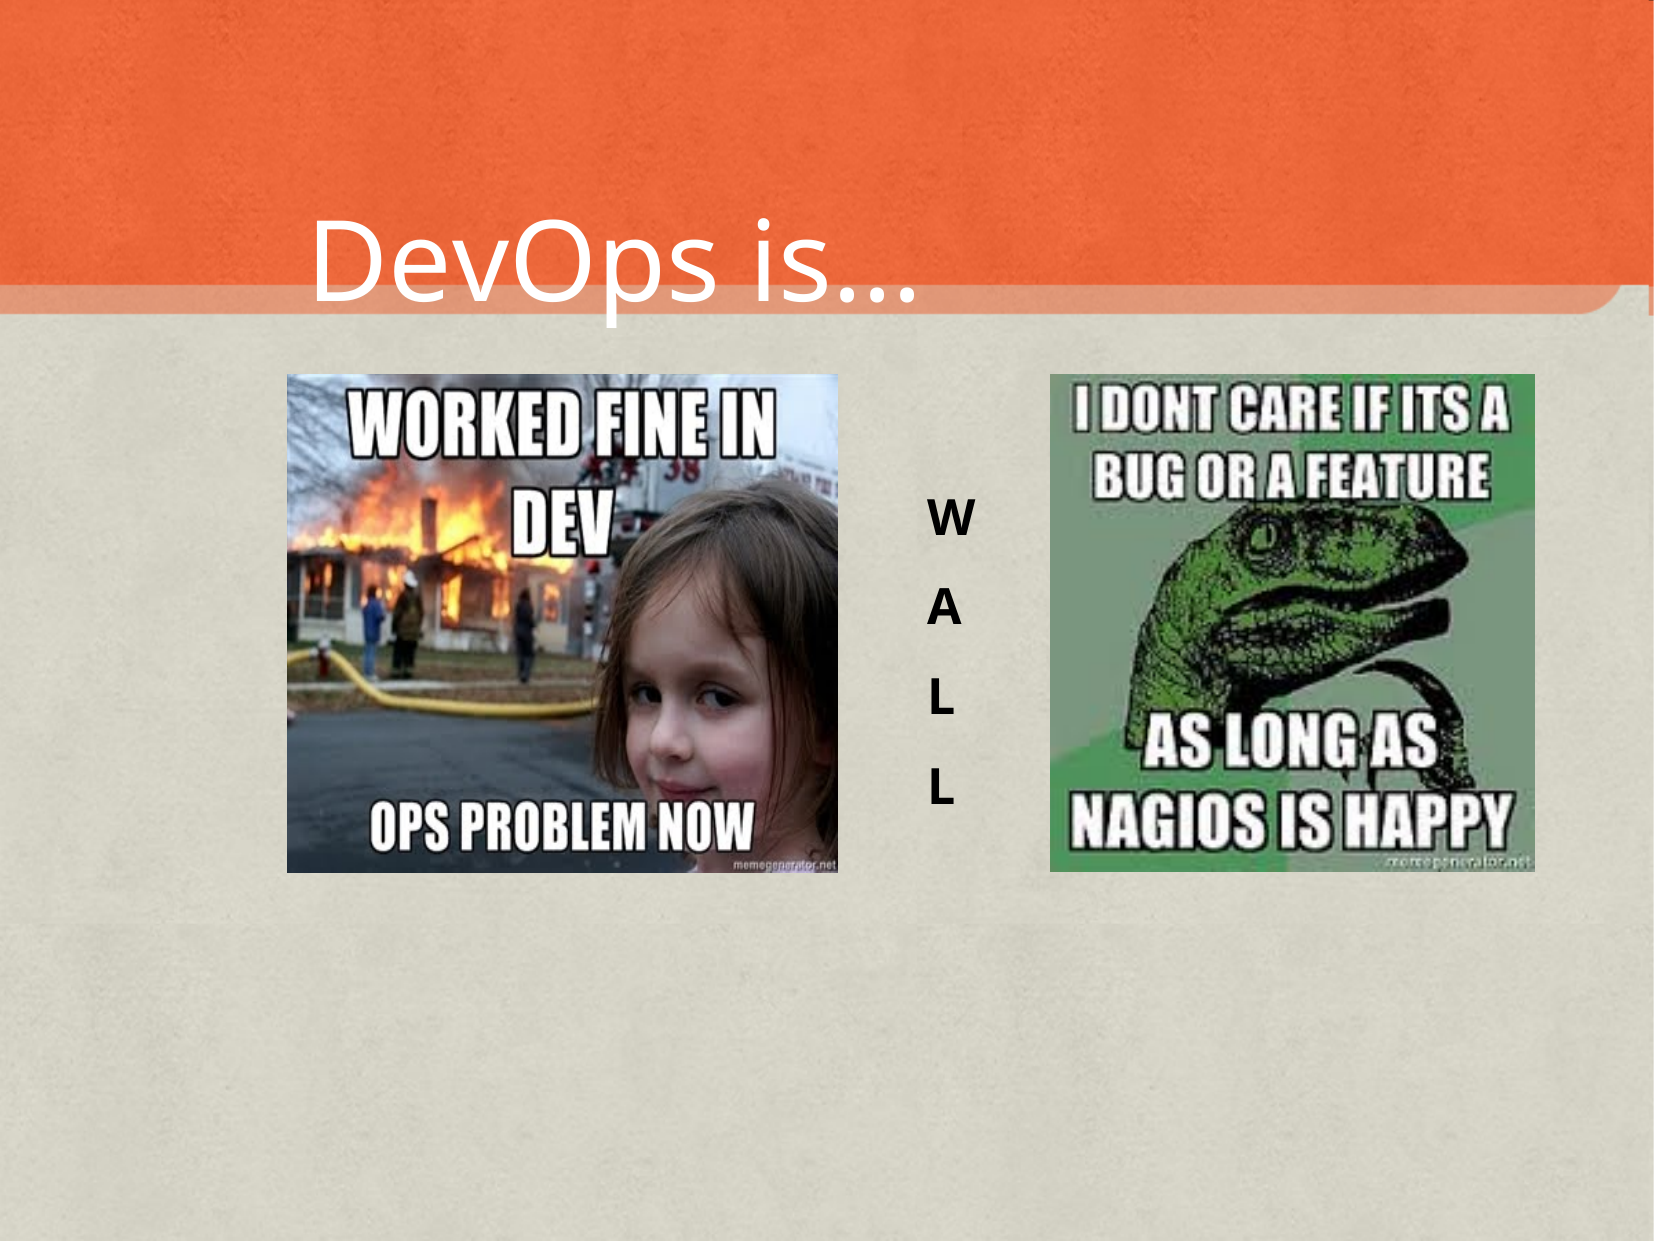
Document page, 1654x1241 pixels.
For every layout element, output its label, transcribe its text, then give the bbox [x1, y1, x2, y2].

title DevOps is... [306, 189, 1654, 317]
list W A L L [909, 395, 1038, 1111]
picture [0, 0, 1654, 1241]
